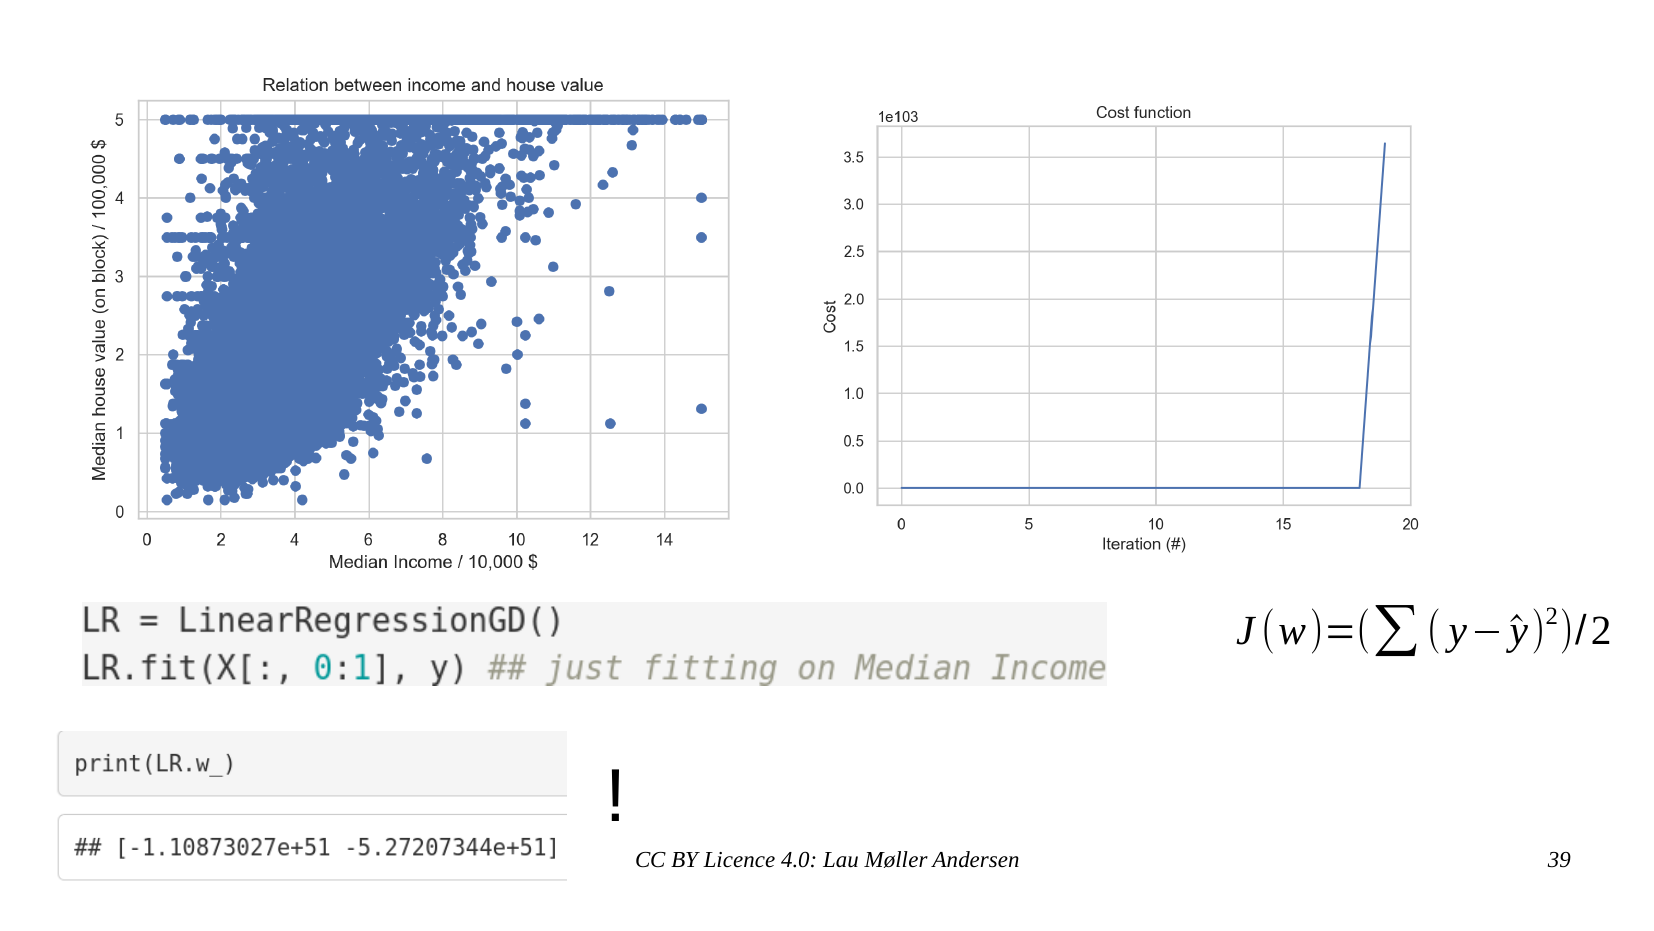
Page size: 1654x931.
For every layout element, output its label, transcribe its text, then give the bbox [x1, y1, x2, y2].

chart [1228, 602, 1618, 660]
text_box ! [590, 746, 815, 846]
picture [43, 35, 1479, 578]
picture [49, 731, 567, 886]
picture [82, 602, 1107, 686]
